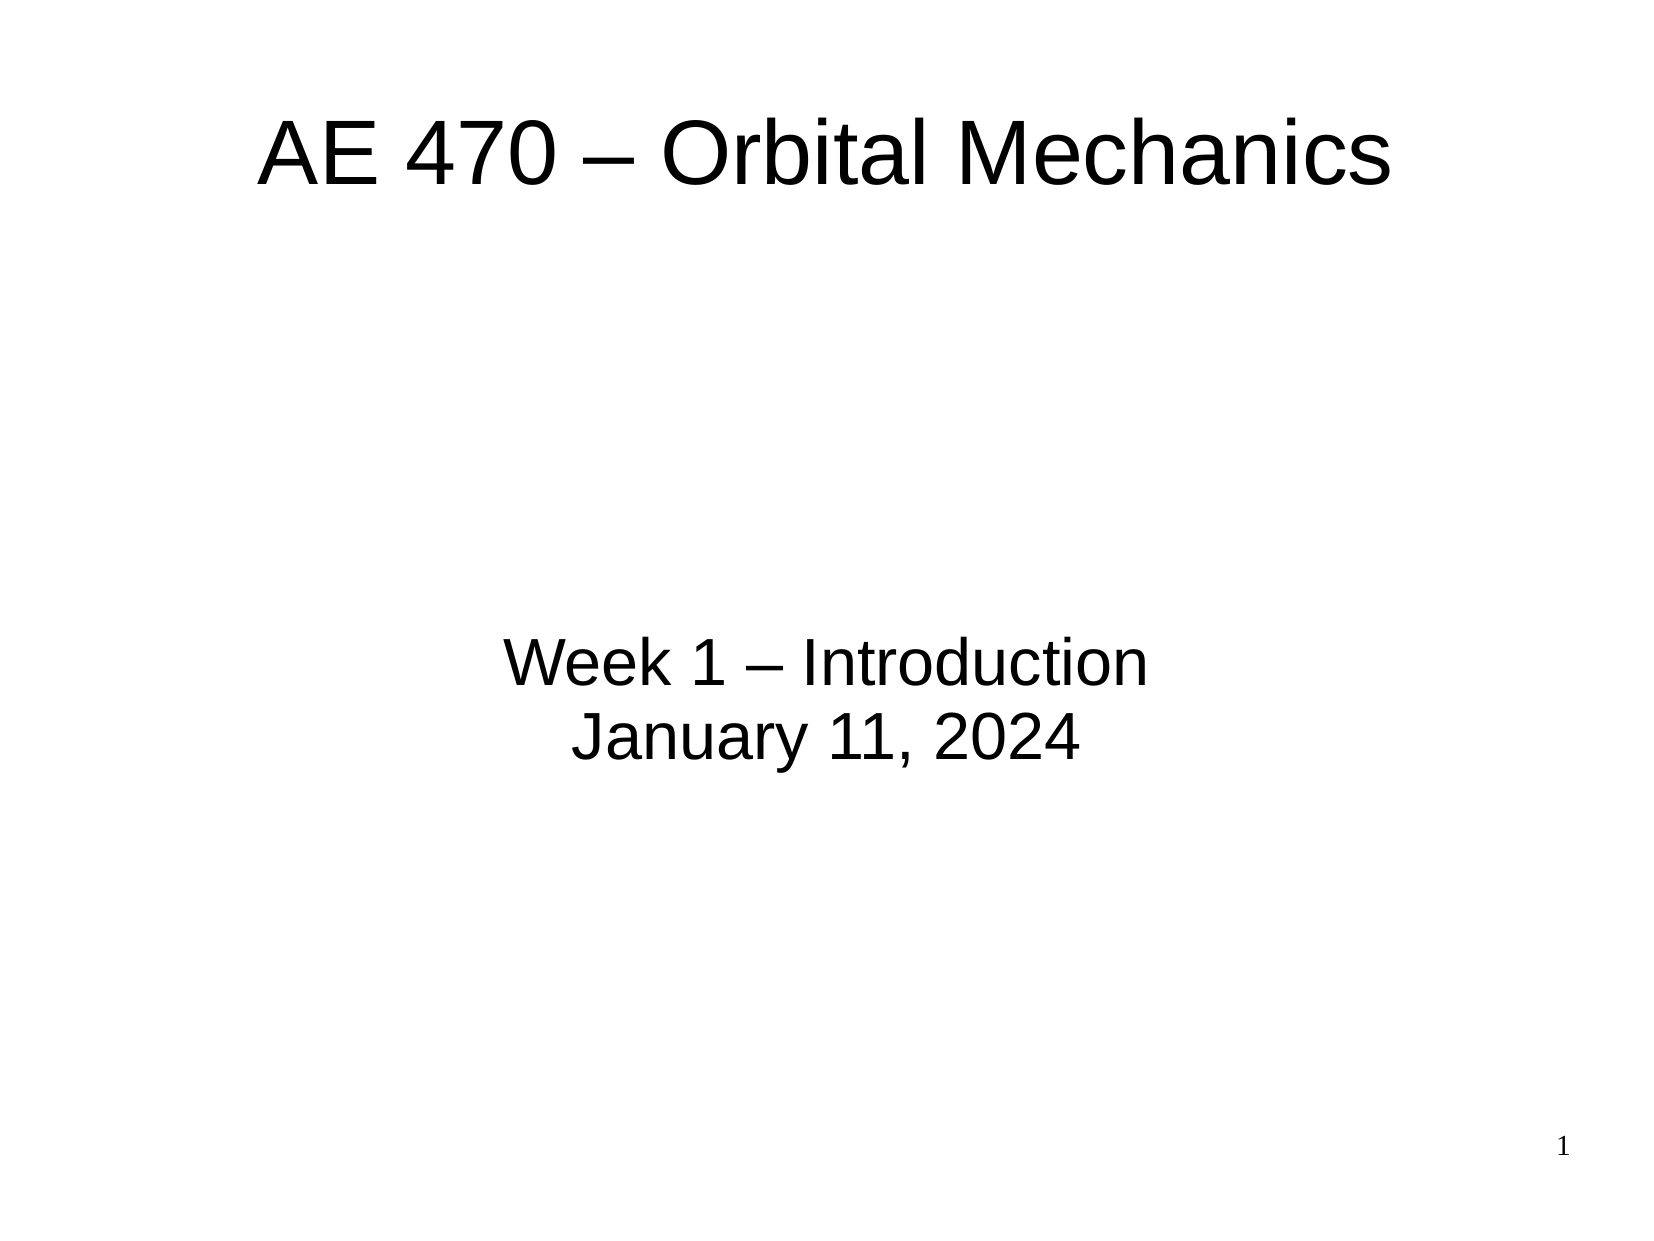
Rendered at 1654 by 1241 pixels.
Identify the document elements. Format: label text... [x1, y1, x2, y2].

title AE 470 – Orbital Mechanics [82, 49, 1571, 257]
subtitle Week 1 – Introduction January 11, 2024 [82, 290, 1571, 1109]
